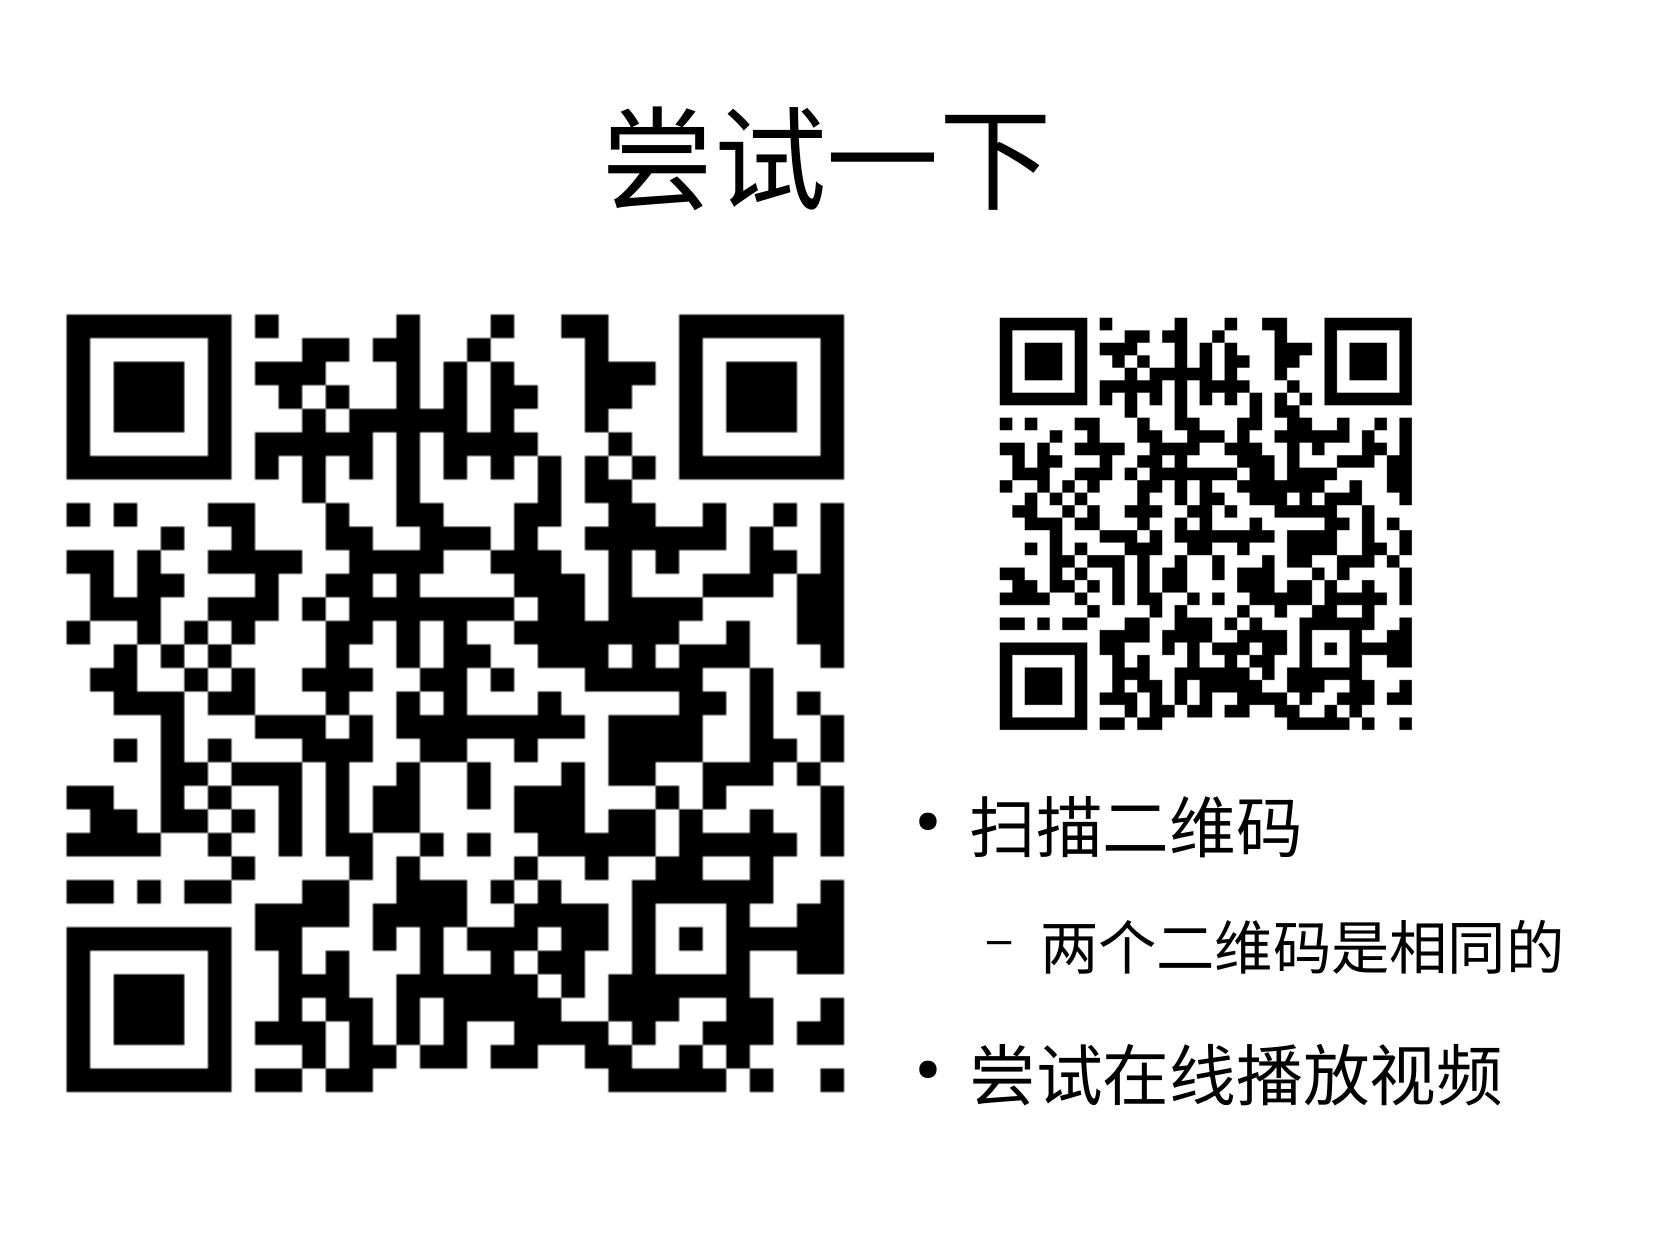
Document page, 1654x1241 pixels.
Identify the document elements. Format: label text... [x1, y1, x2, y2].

picture [0, 221, 939, 1188]
title 尝试一下 [82, 49, 1571, 257]
picture [950, 268, 1462, 760]
list 扫描二维码 两个二维码是相同的 尝试在线播放视频 [898, 760, 1654, 1229]
